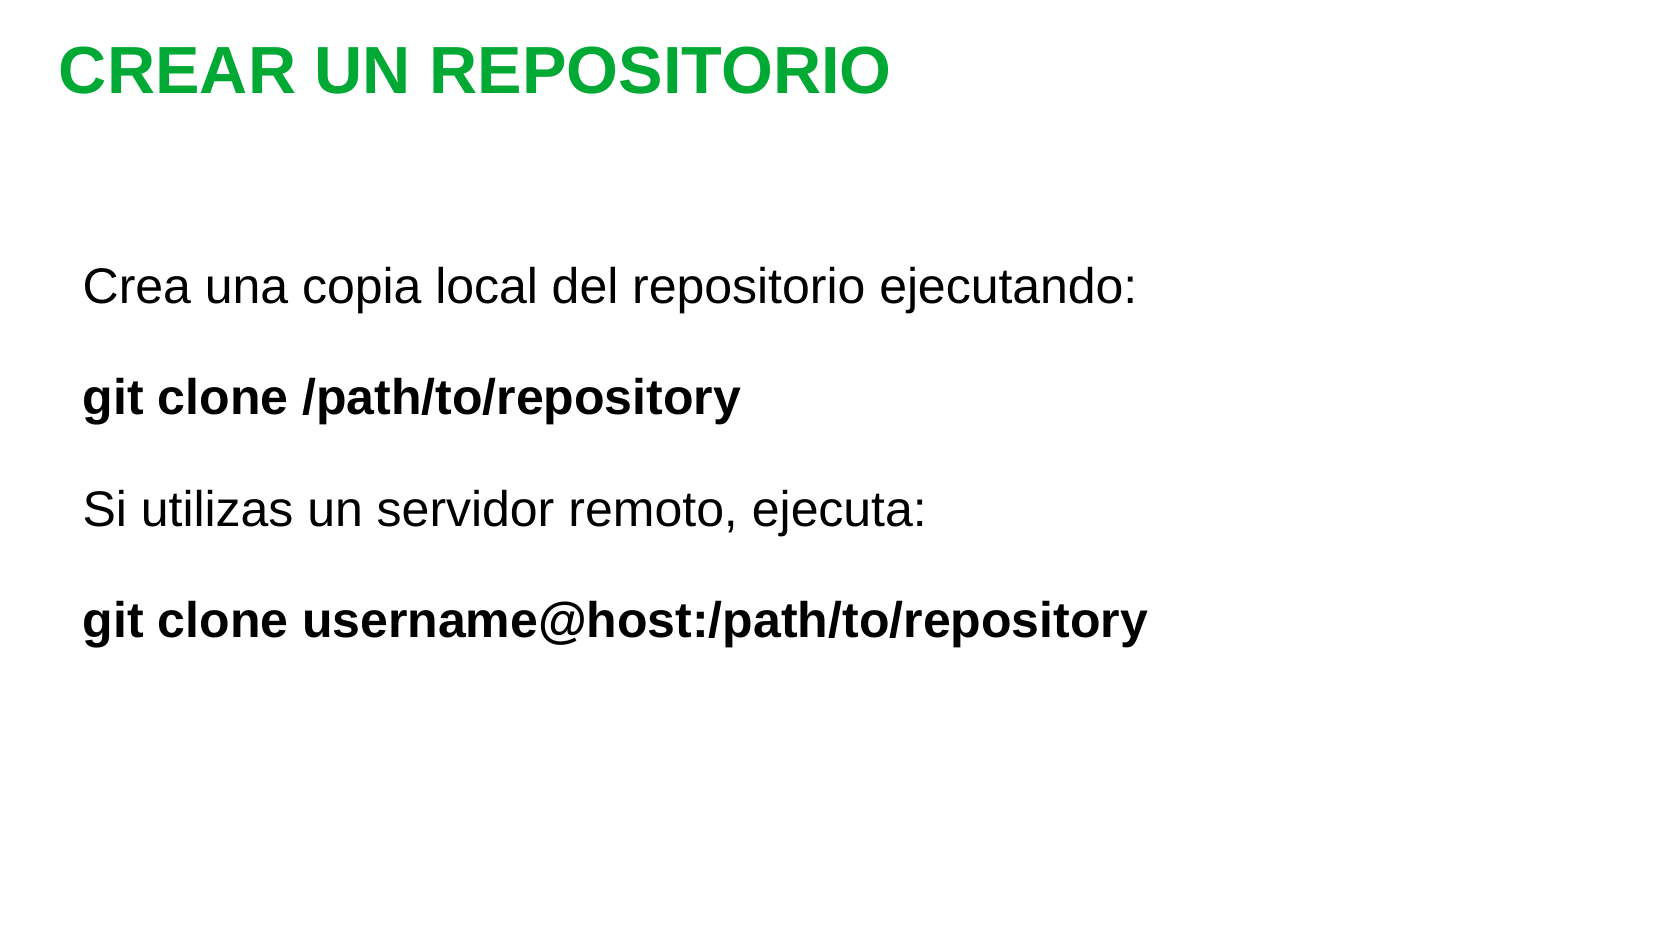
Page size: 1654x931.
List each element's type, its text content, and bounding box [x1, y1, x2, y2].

subtitle Crea una copia local del repositorio ejecutando: git clone /path/to/repository Si utilizas un servidor remoto, ejecuta: git clone username@host:/path/to/repository [82, 118, 1571, 788]
title CREAR UN REPOSITORIO [59, 24, 1548, 118]
